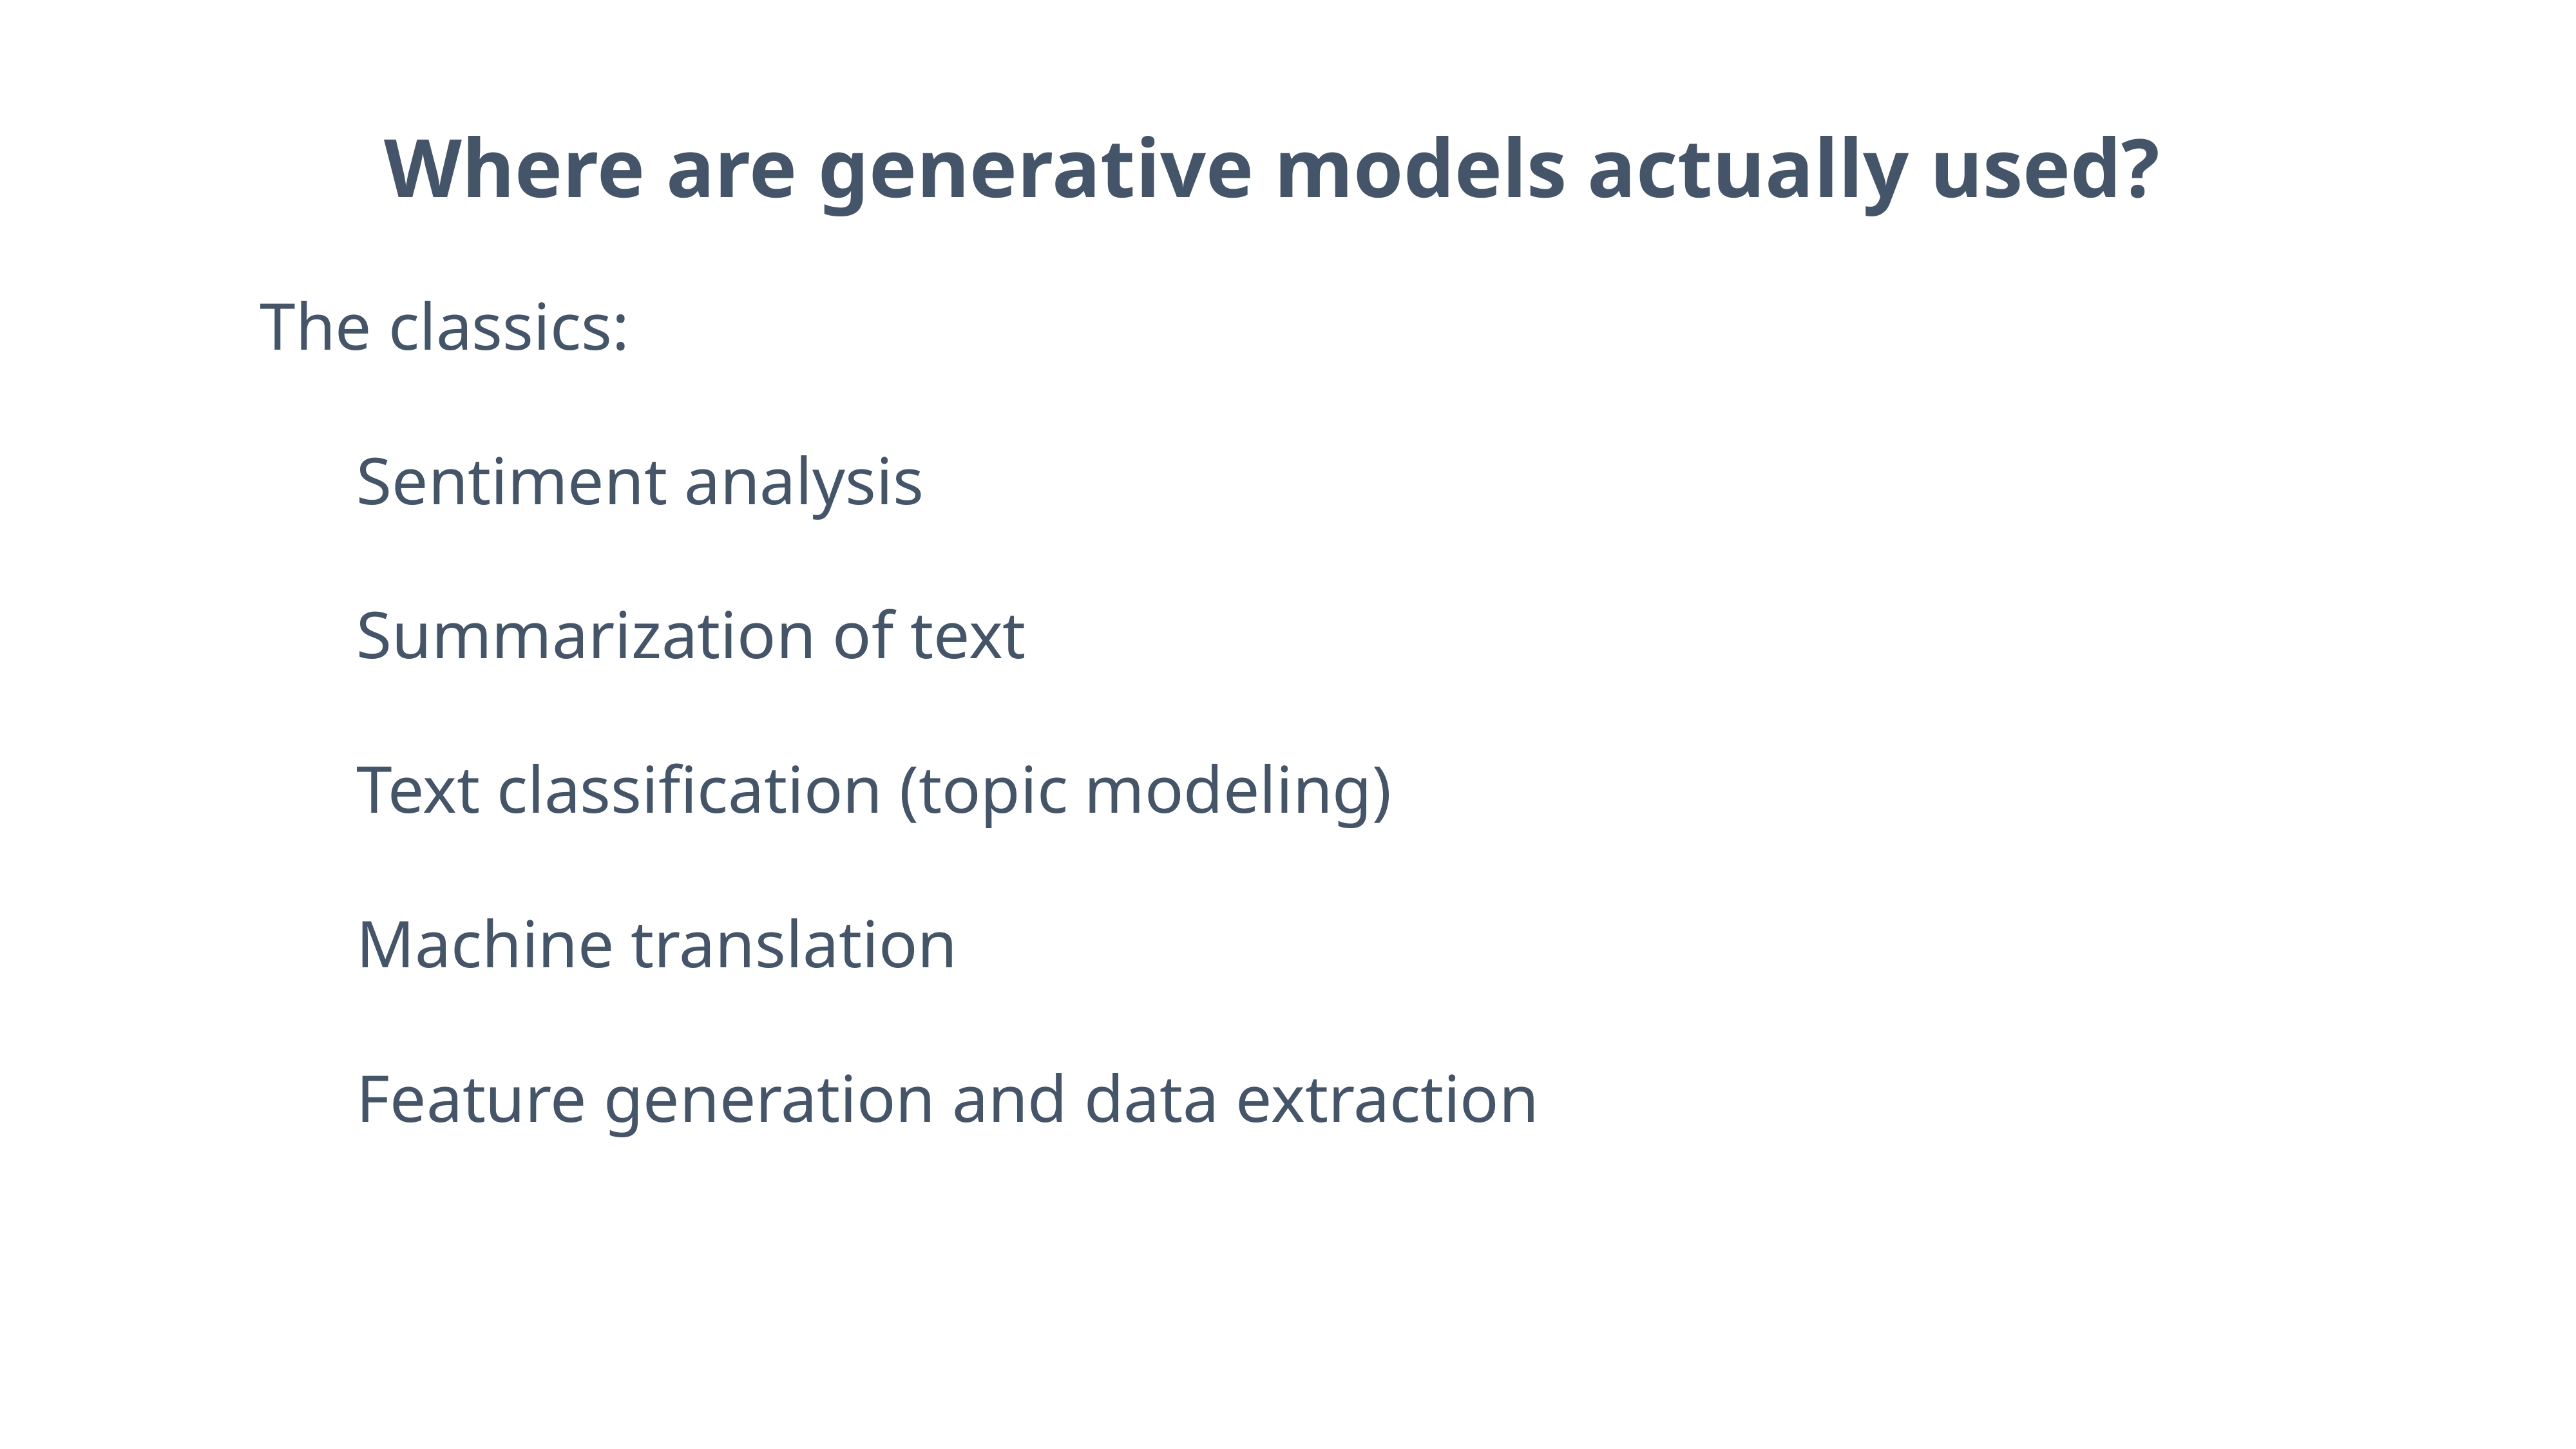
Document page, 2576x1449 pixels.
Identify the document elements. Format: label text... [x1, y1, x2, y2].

text_box Where are generative models actually used? [374, 112, 2172, 219]
text_box The classics: Sentiment analysis Summarization of text Text classification (topic modeling) Machine translation Feature generation and data extraction [250, 280, 2549, 1141]
